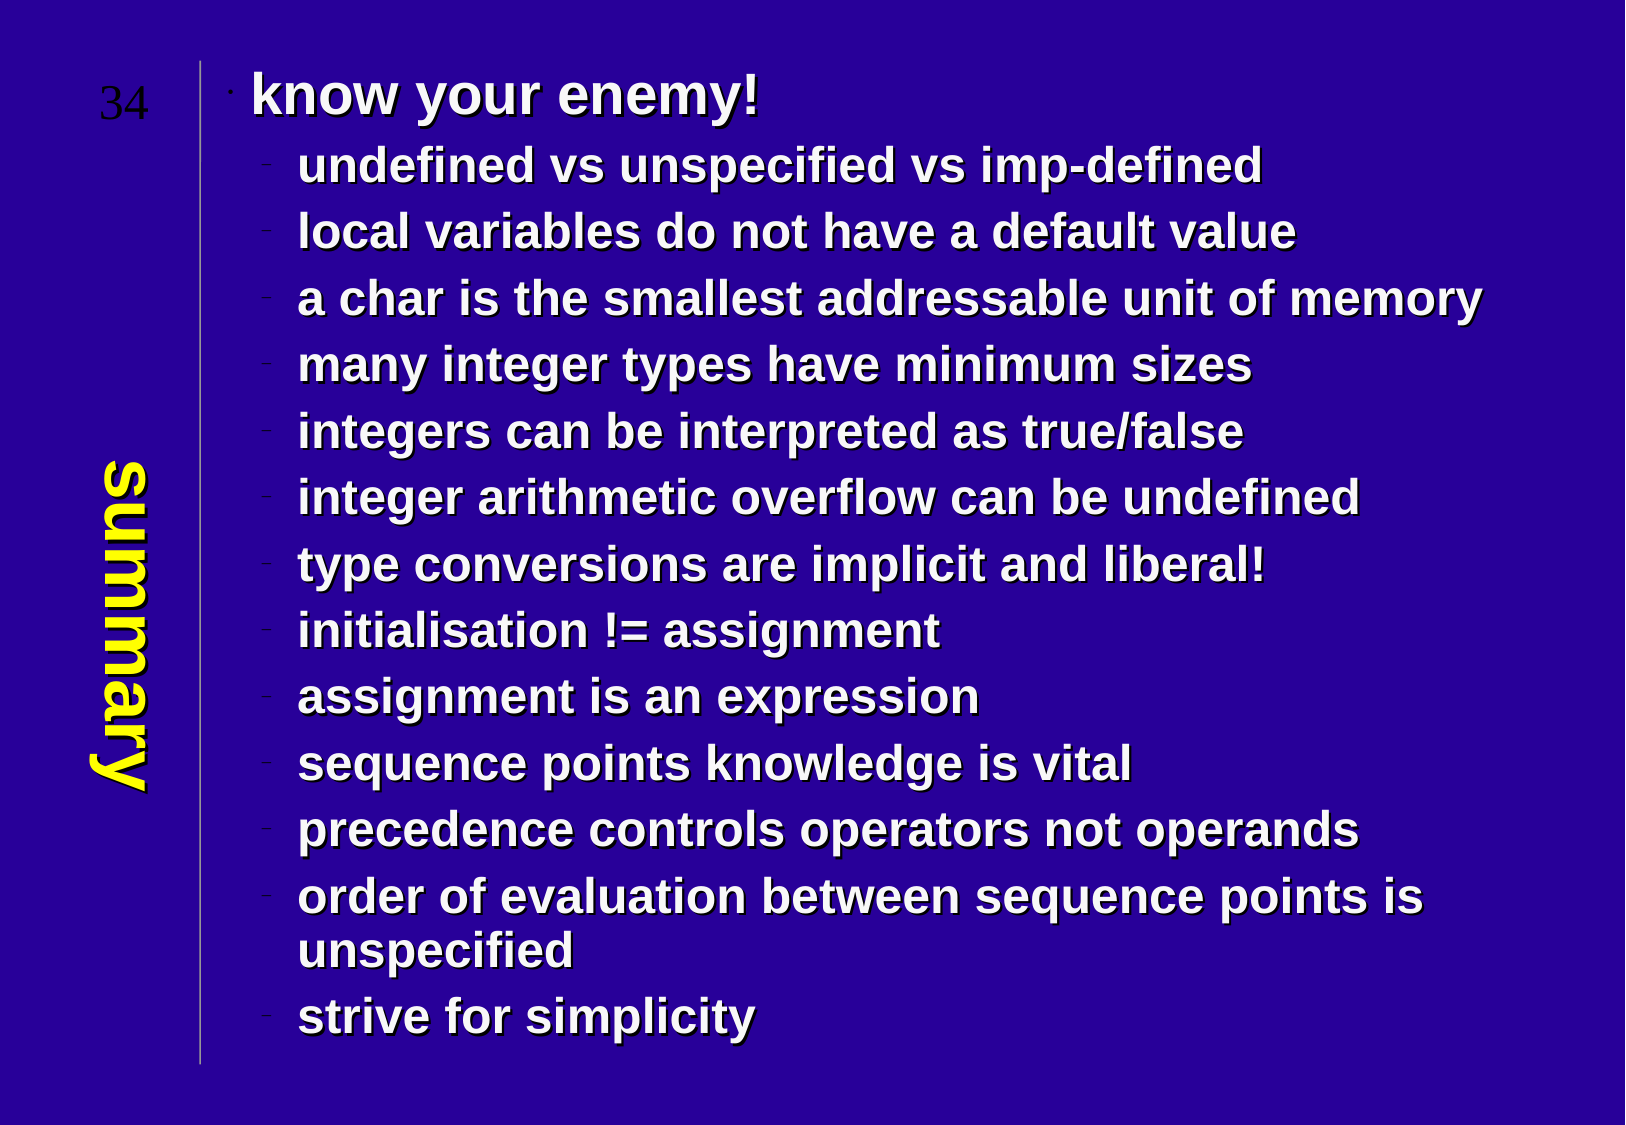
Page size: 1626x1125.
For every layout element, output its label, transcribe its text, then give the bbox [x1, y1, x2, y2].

title summary [50, 187, 188, 1063]
list know your enemy! undefined vs unspecified vs imp-defined local variables do not have a default value a char is the smallest addressable unit of memory many integer types have minimum sizes integers can be interpreted as true/false integer arithmetic overflow can be undefined type conversions are implicit and liberal! initialisation != assignment assignment is an expression sequence points knowledge is vital precedence controls operators not operands order of evaluation between sequence points is unspecified strive for simplicity [212, 56, 1593, 1125]
